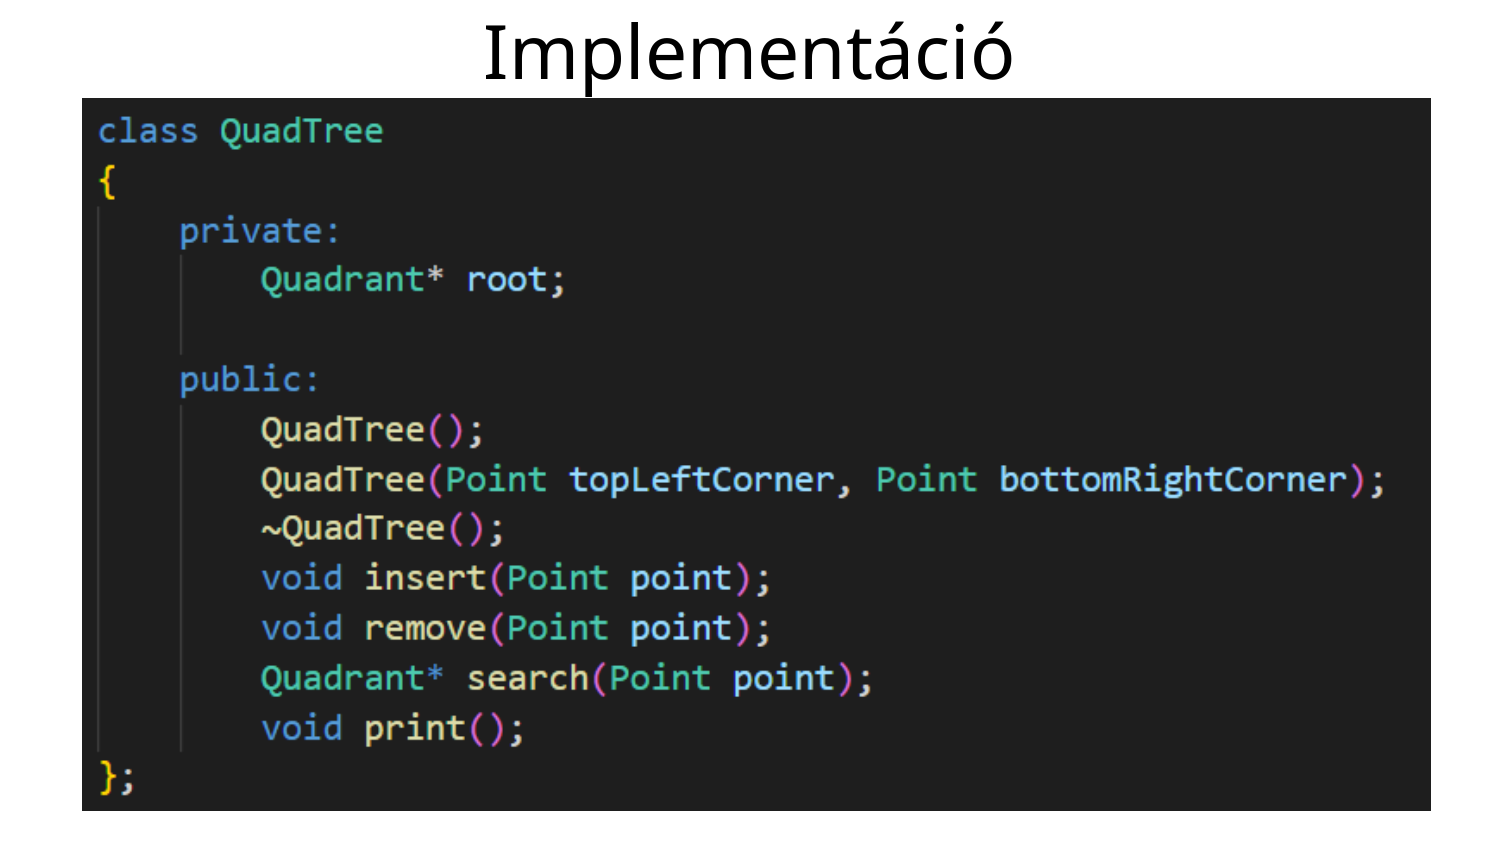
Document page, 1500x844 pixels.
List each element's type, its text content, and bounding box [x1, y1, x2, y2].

picture [82, 98, 1431, 811]
text_box Implementáció [44, 0, 1456, 99]
